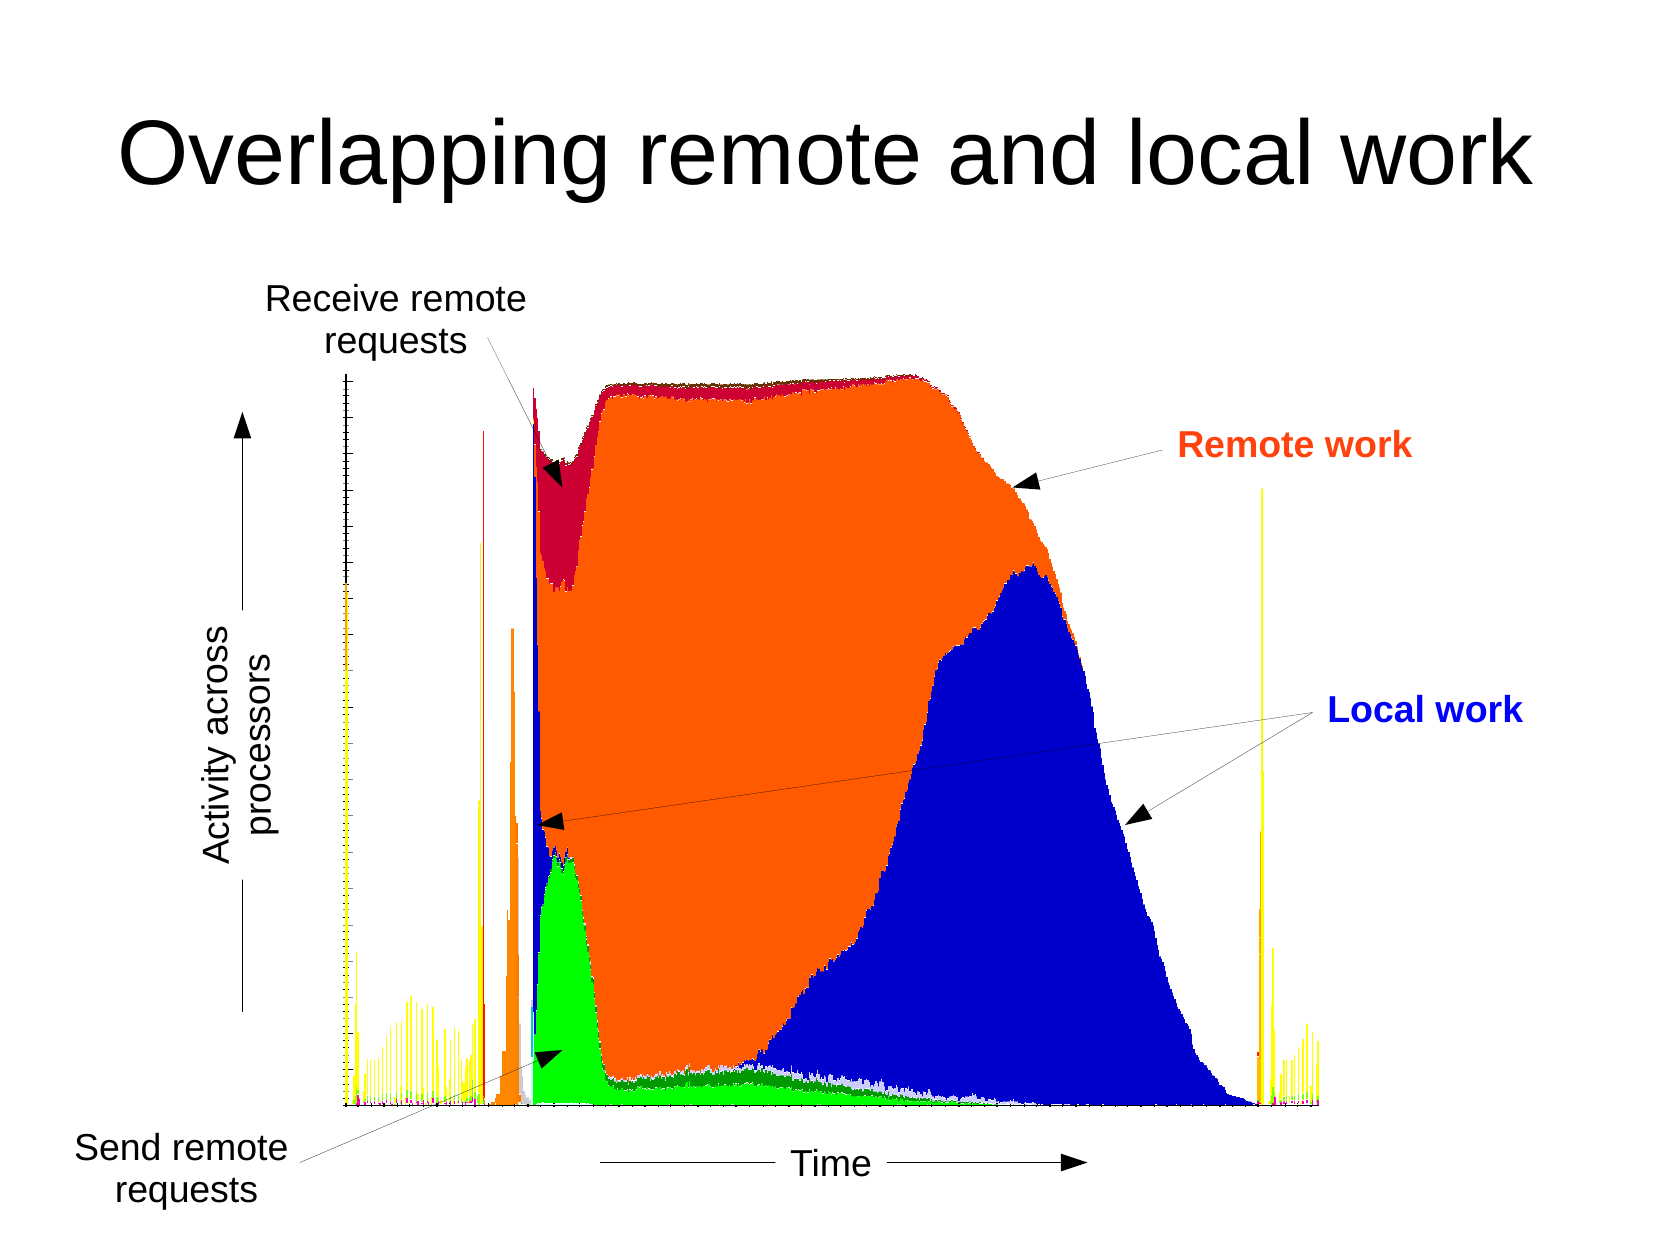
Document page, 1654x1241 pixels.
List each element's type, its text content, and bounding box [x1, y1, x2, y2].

text_box Remote work [1162, 416, 1428, 474]
title Overlapping remote and local work [82, 56, 1571, 250]
text_box Time [775, 1135, 887, 1192]
text_box Activity across processors [185, 609, 287, 881]
text_box Receive remote requests [250, 270, 542, 370]
text_box Send remote requests [59, 1118, 314, 1218]
picture [343, 374, 1319, 1107]
text_box Local work [1312, 680, 1539, 738]
